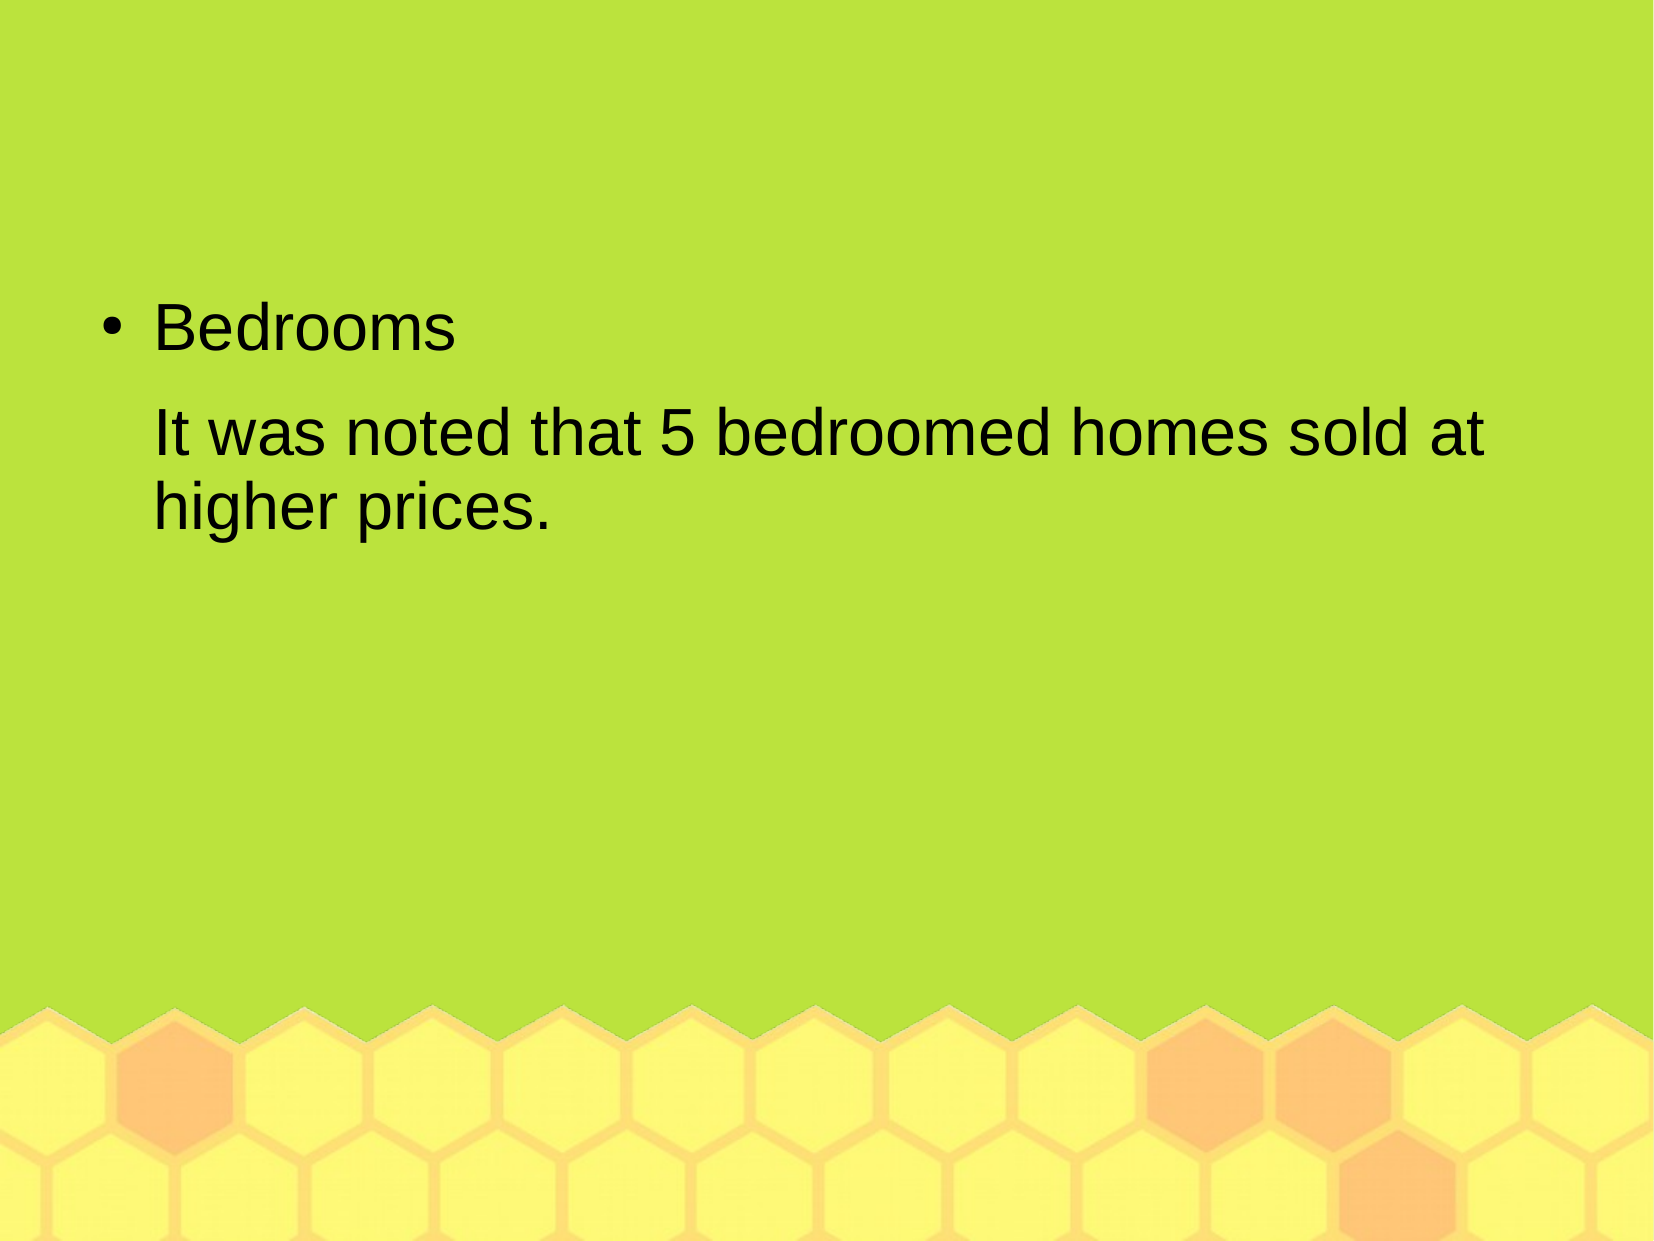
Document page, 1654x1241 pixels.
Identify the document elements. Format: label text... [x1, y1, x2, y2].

list Bedrooms It was noted that 5 bedroomed homes sold at higher prices. [82, 290, 1571, 1010]
picture [0, 1001, 1654, 1241]
